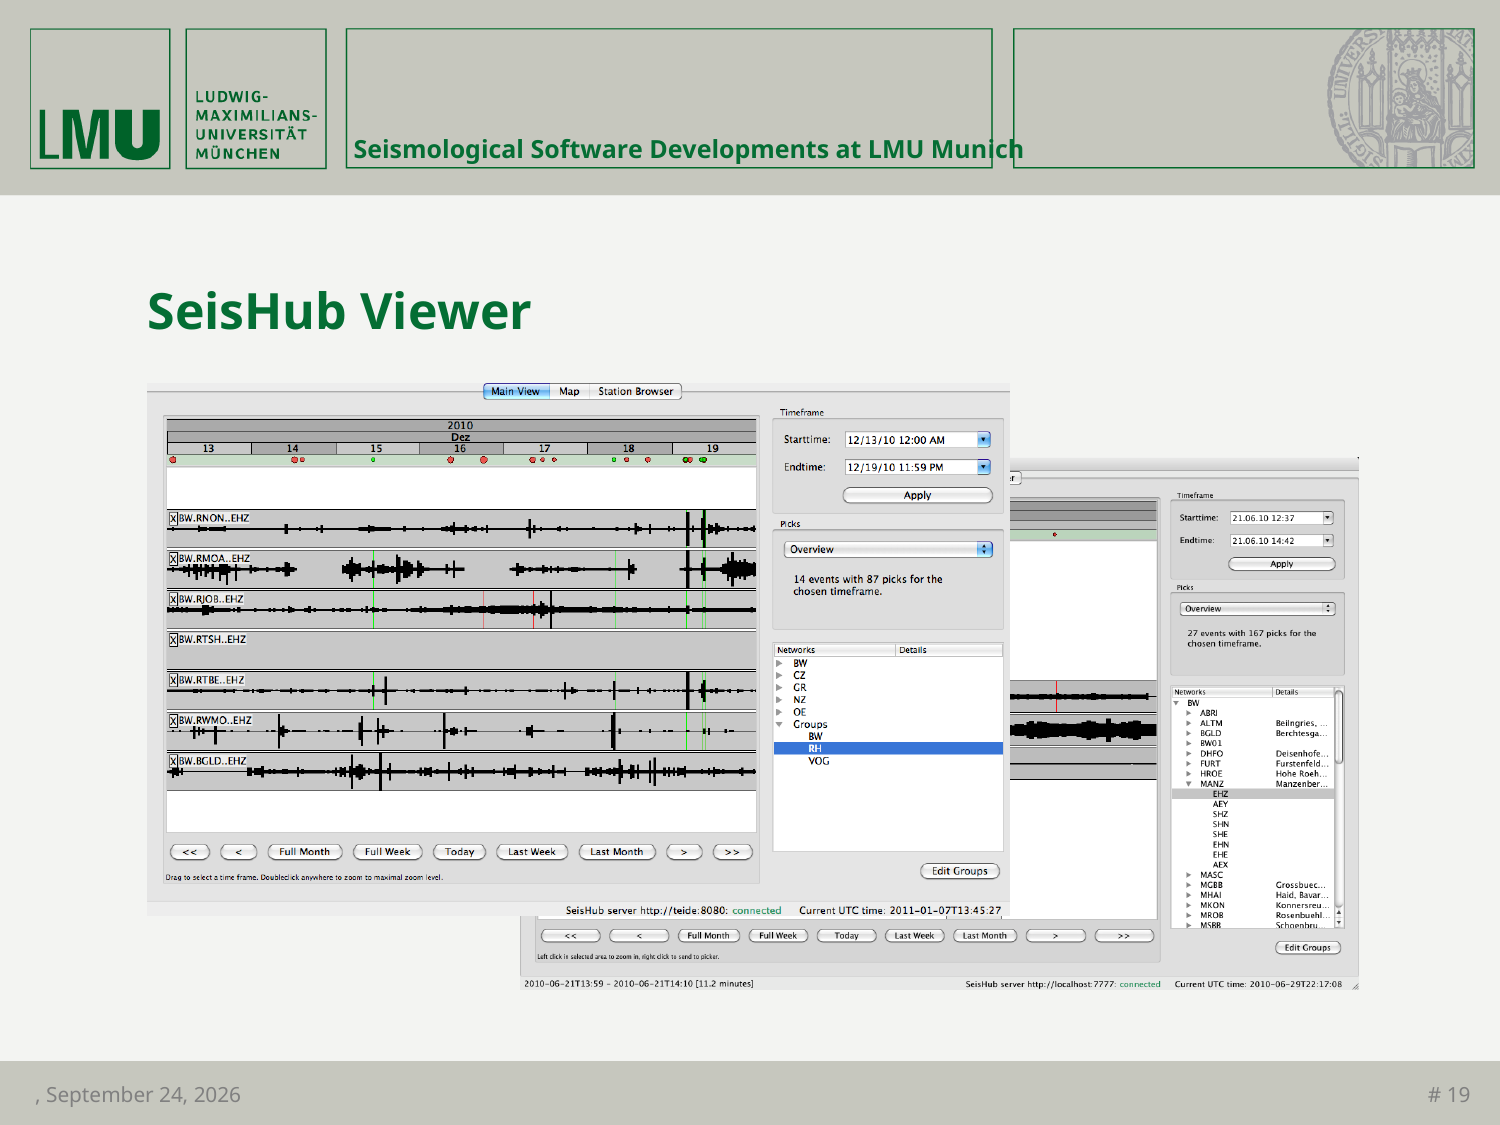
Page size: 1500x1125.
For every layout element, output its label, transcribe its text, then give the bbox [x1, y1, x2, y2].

title SeisHub Viewer [147, 265, 1359, 355]
picture [0, 0, 1500, 1125]
